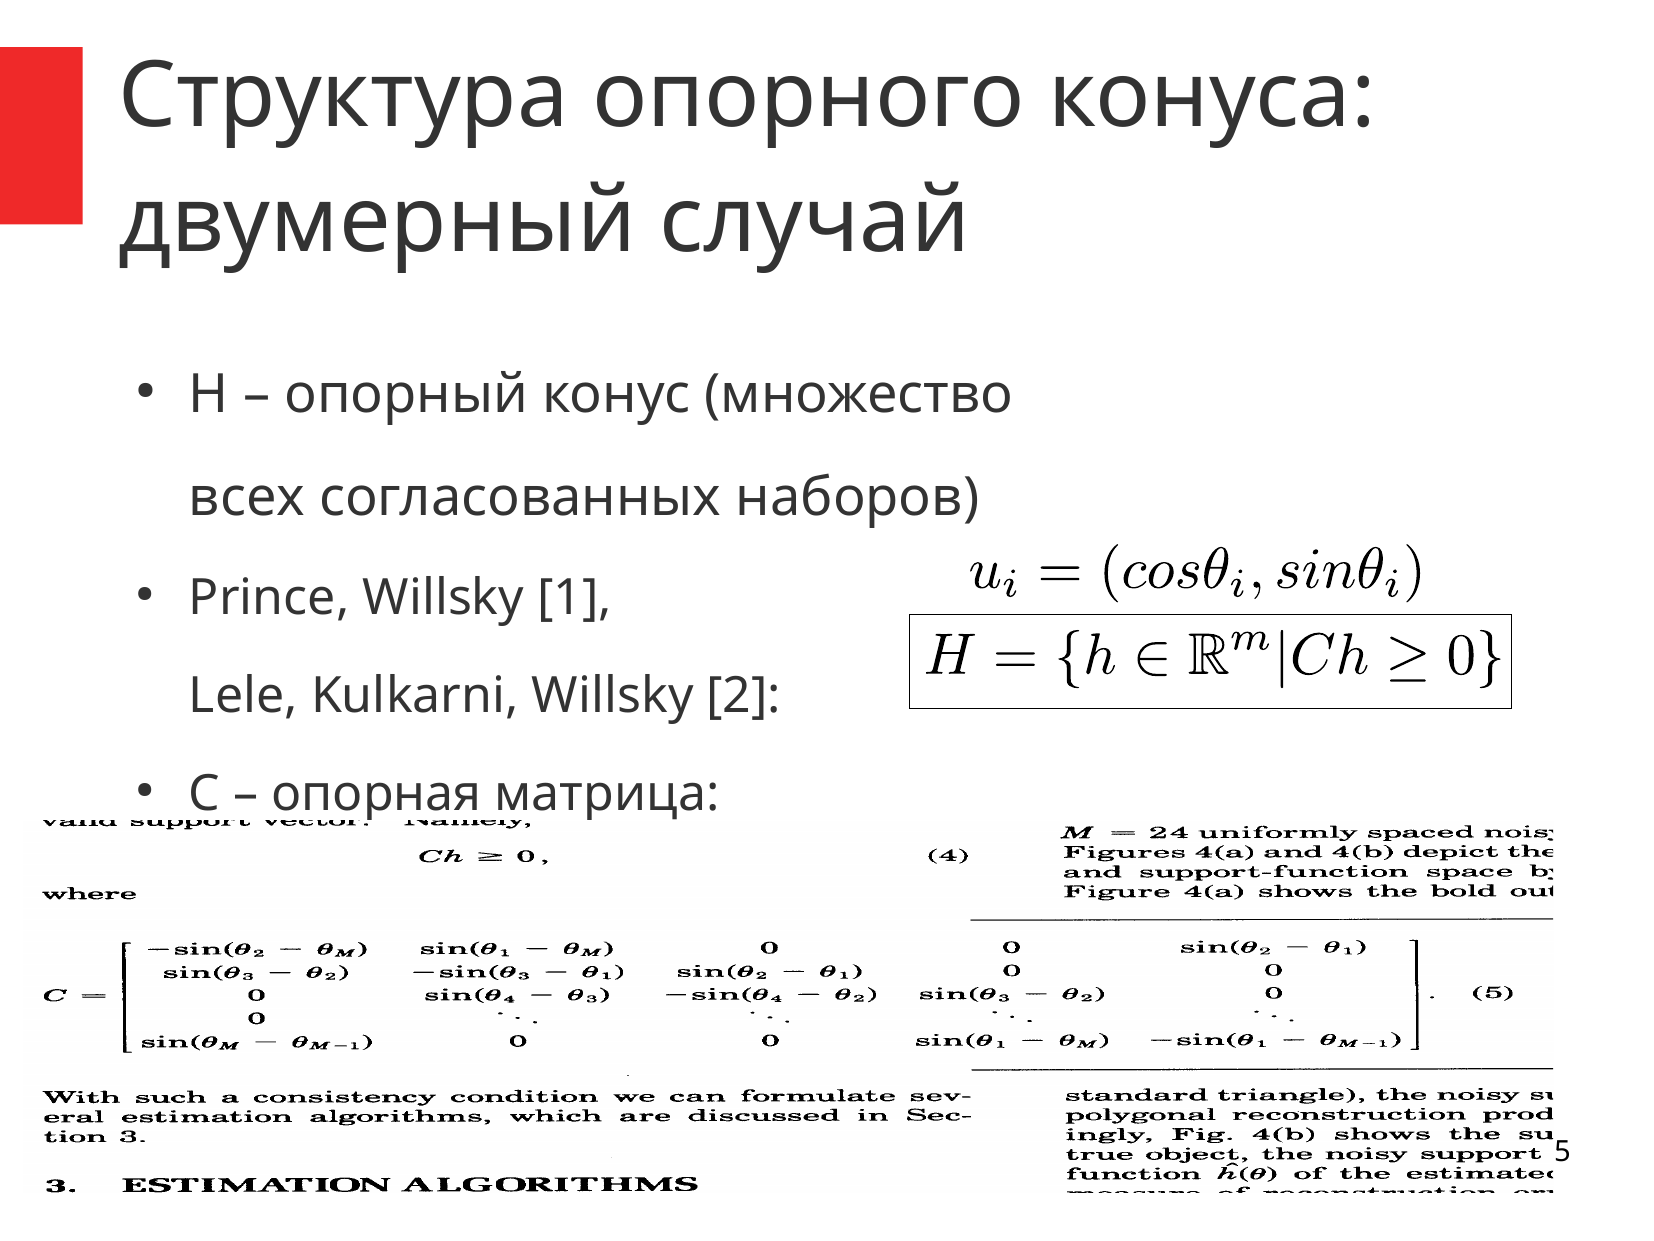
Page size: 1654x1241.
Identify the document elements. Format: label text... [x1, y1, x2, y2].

text_box [968, 544, 1426, 603]
picture [23, 820, 1554, 1193]
text_box [923, 629, 1505, 689]
list H – опорный конус (множество всех согласованных наборов) Prince, Willsky [1], Lele, Kulkarni, Willsky [2]: С – опорная матрица: [118, 354, 1536, 820]
title Структура опорного конуса: двумерный случай [118, 45, 1571, 261]
